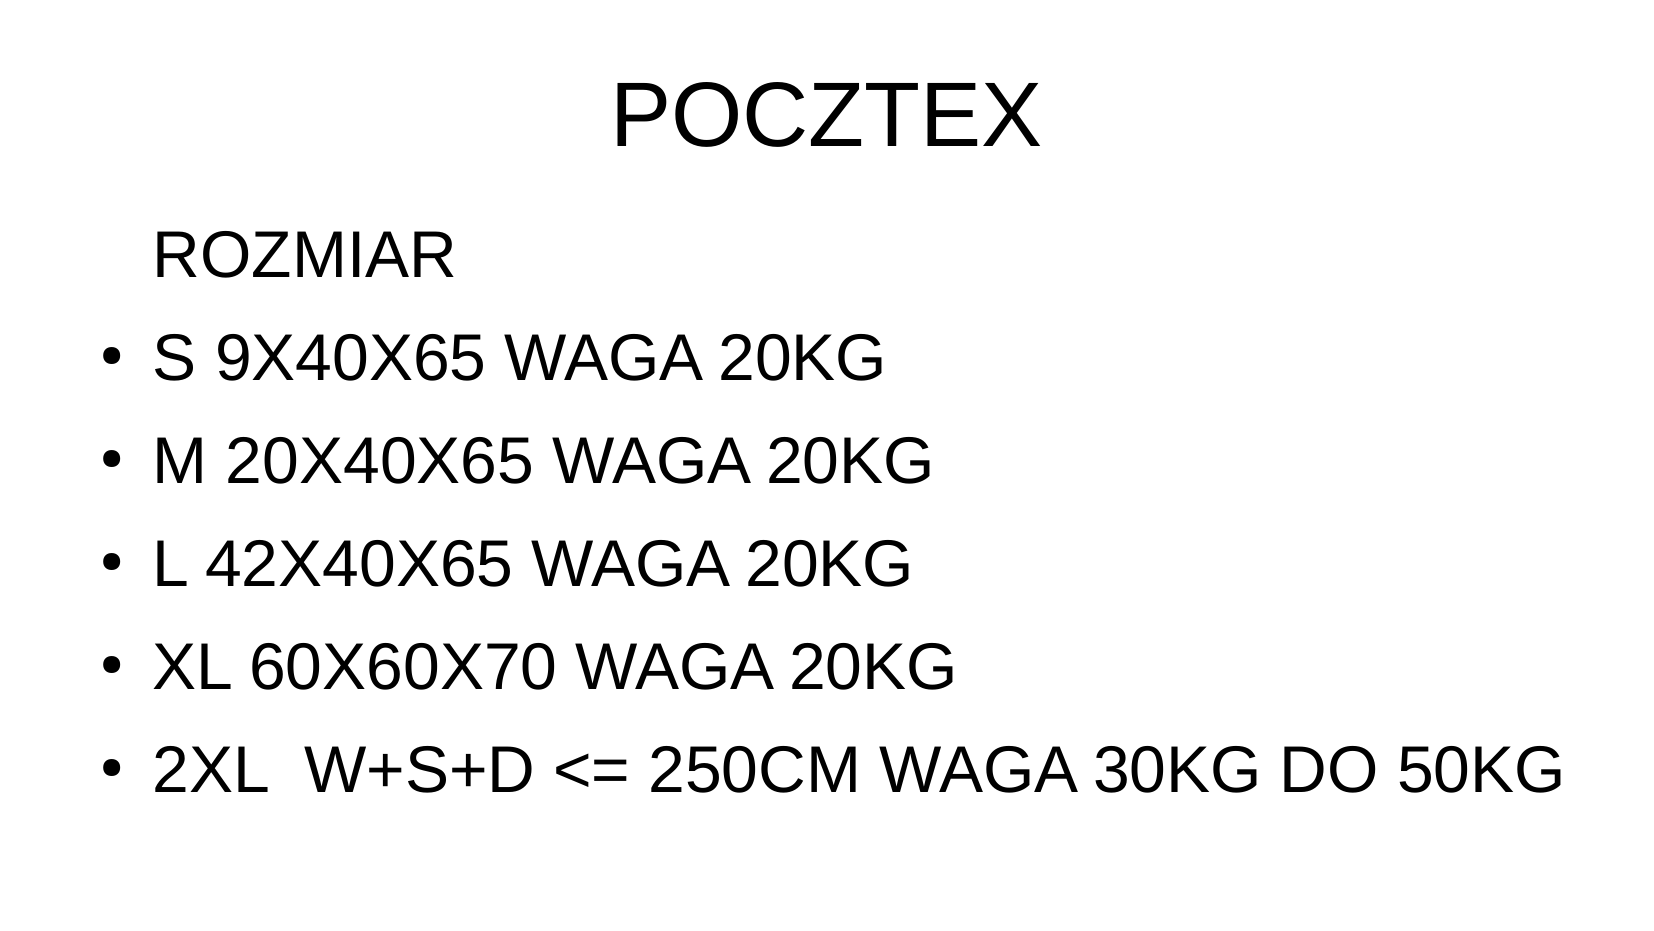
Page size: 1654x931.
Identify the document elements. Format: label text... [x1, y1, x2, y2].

title POCZTEX [82, 37, 1571, 193]
list ROZMIAR S 9X40X65 WAGA 20KG M 20X40X65 WAGA 20KG L 42X40X65 WAGA 20KG XL 60X60X70 WAGA 20KG 2XL W+S+D <= 250CM WAGA 30KG DO 50KG [82, 217, 1571, 886]
